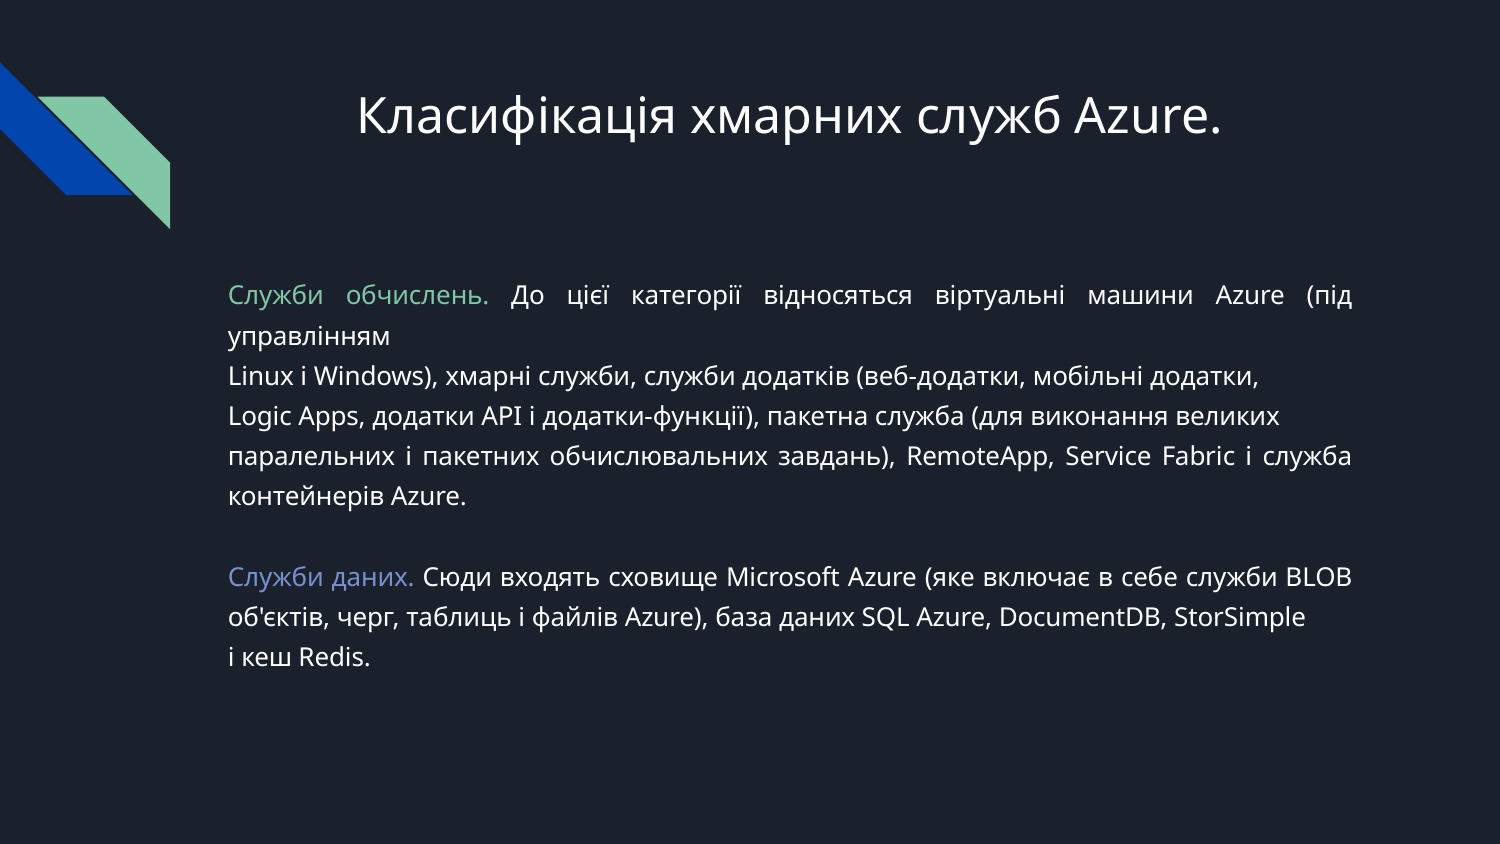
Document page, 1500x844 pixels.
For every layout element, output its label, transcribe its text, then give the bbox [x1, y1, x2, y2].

list Служби обчислень. До цієї категорії відносяться віртуальні машини Azure (під управлінням Linux і Windows), хмарні служби, служби додатків (веб-додатки, мобільні додатки, Logic Apps, додатки API і додатки-функції), пакетна служба (для виконання великих паралельних і пакетних обчислювальних завдань), RemoteApp, Service Fabric і служба контейнерів Azure. Служби даних. Сюди входять сховище Microsoft Azure (яке включає в себе служби BLOB об'єктів, черг, таблиць і файлів Azure), база даних SQL Azure, DocumentDB, StorSimple і кеш Redis. [212, 257, 1368, 735]
title Класифікація хмарних служб Azure. [212, 64, 1368, 215]
